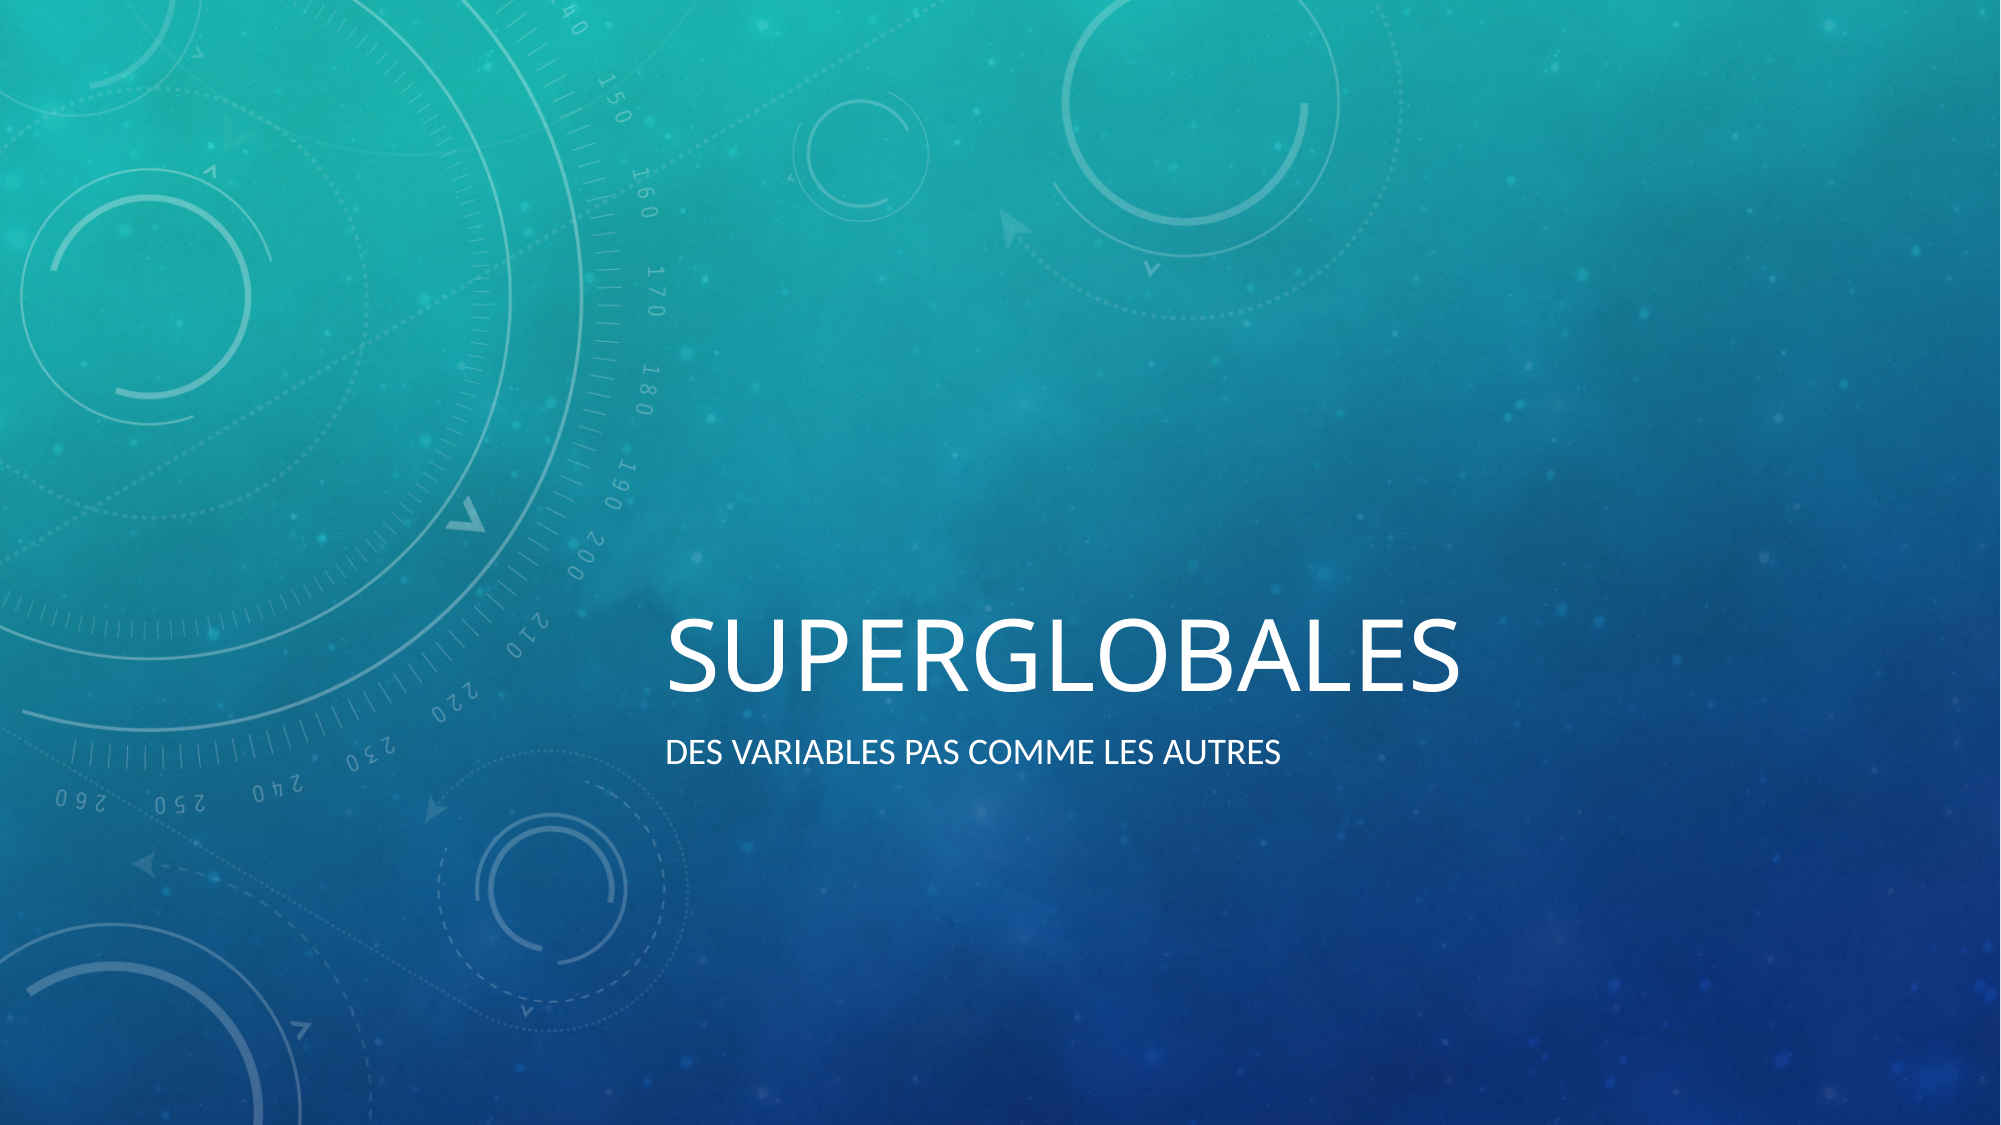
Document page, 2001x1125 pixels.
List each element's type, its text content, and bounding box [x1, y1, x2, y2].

subtitle Des variables pas comme les autres [650, 719, 1831, 951]
title Superglobales [650, 322, 1831, 719]
